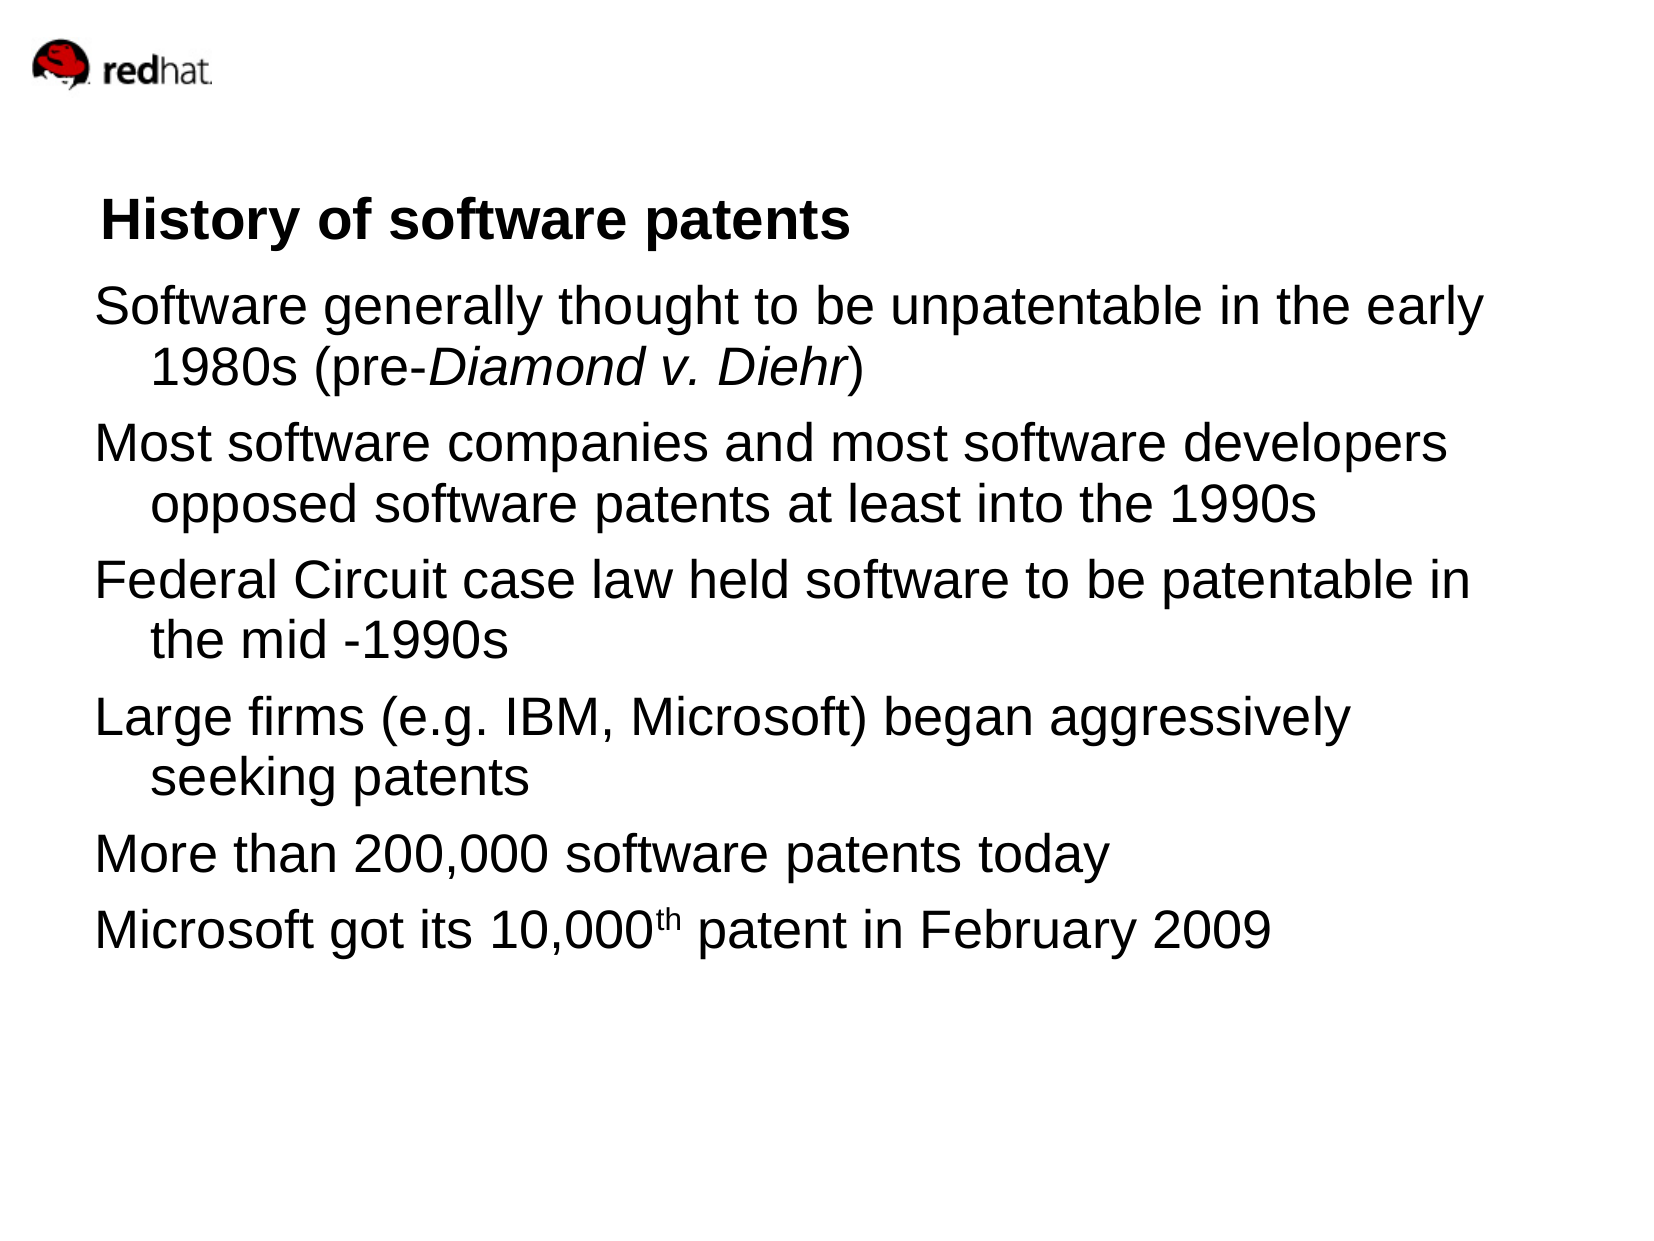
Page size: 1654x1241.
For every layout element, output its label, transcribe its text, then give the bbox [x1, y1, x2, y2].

picture [31, 37, 212, 98]
title History of software patents [100, 164, 1506, 275]
list Software generally thought to be unpatentable in the early 1980s (pre-Diamond v. Diehr) Most software companies and most software developers opposed software patents at least into the 1990s Federal Circuit case law held software to be patentable in the mid -1990s Large firms (e.g. IBM, Microsoft) began aggressively seeking patents More than 200,000 software patents today Microsoft got its 10,000th patent in February 2009 [94, 275, 1501, 1241]
